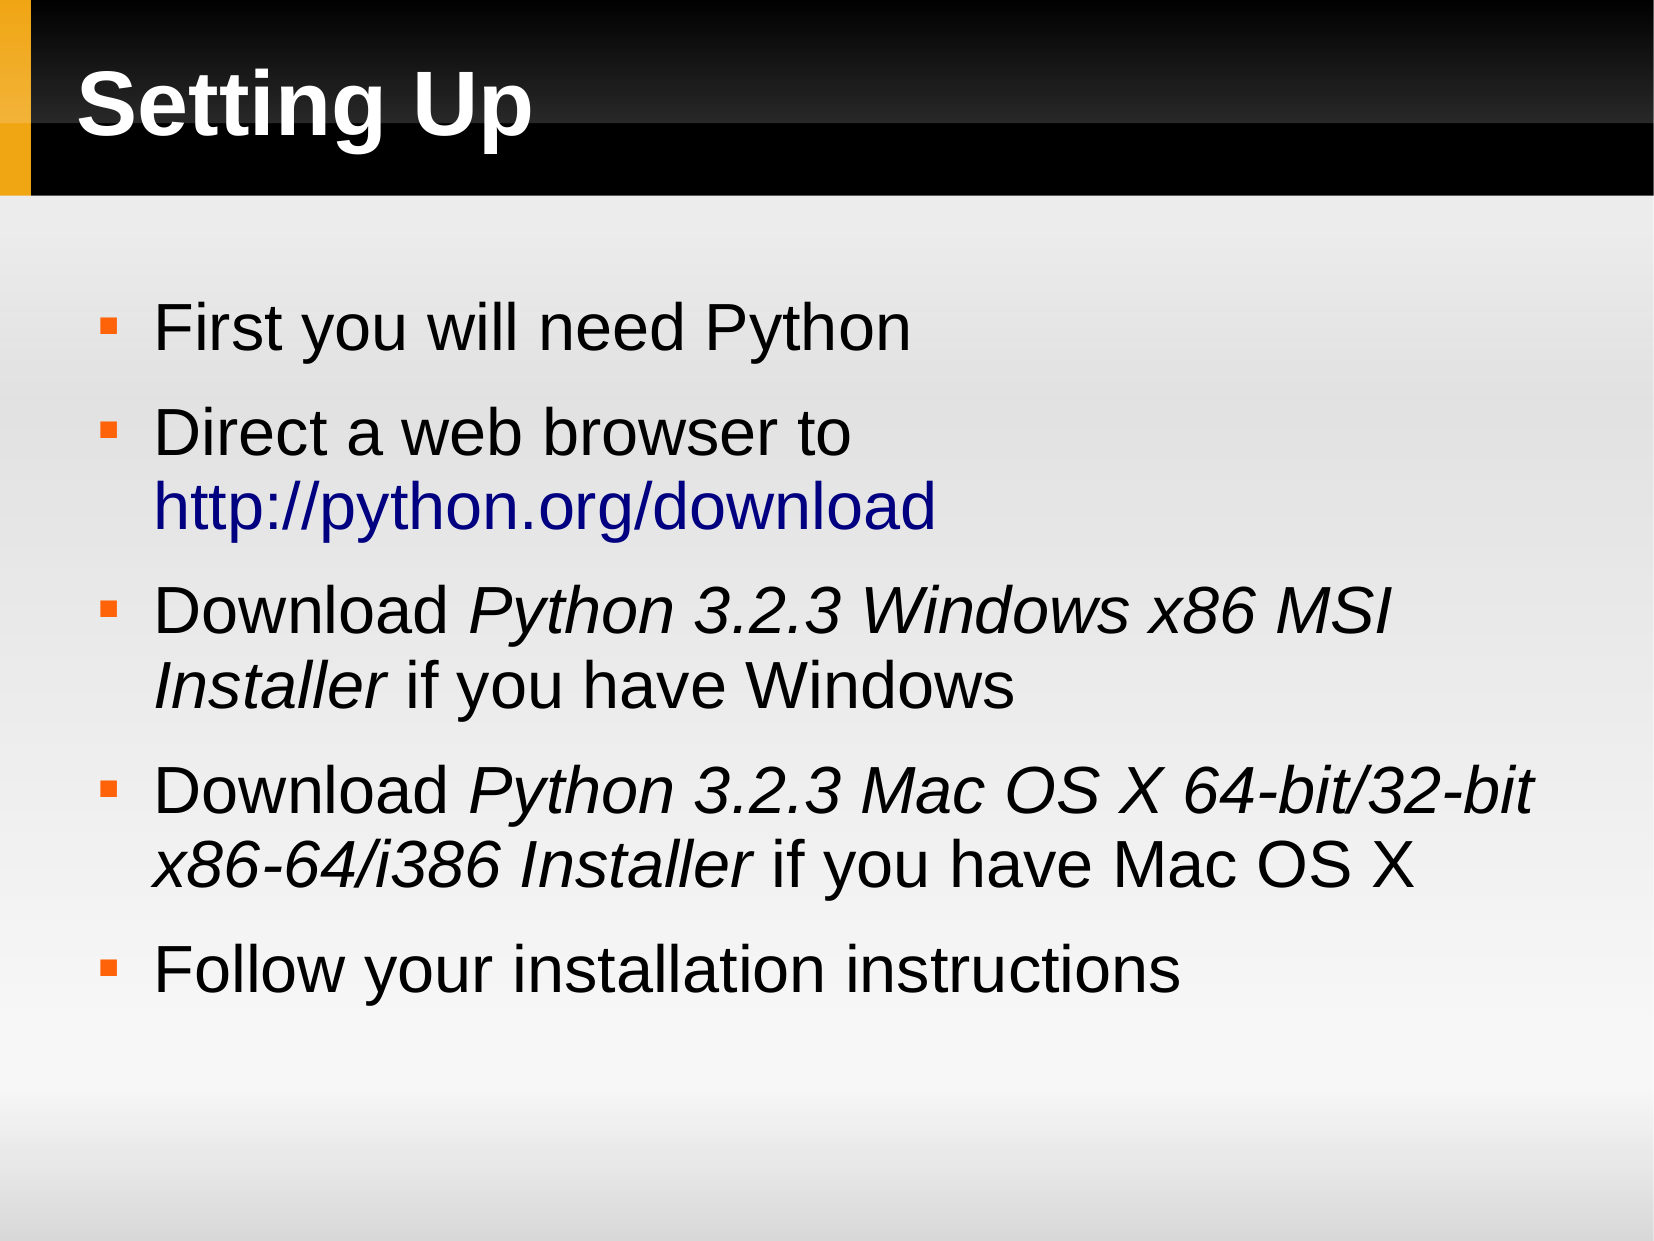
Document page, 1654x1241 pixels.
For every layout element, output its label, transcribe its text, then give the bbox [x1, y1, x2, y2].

picture [0, 0, 1654, 1241]
title Setting Up [76, 0, 1565, 208]
list First you will need Python Direct a web browser tohttp://python.org/download Download Python 3.2.3 Windows x86 MSI Installer if you have Windows Download Python 3.2.3 Mac OS X 64-bit/32-bit x86-64/i386 Installer if you have Mac OS X Follow your installation instructions [82, 290, 1571, 1109]
